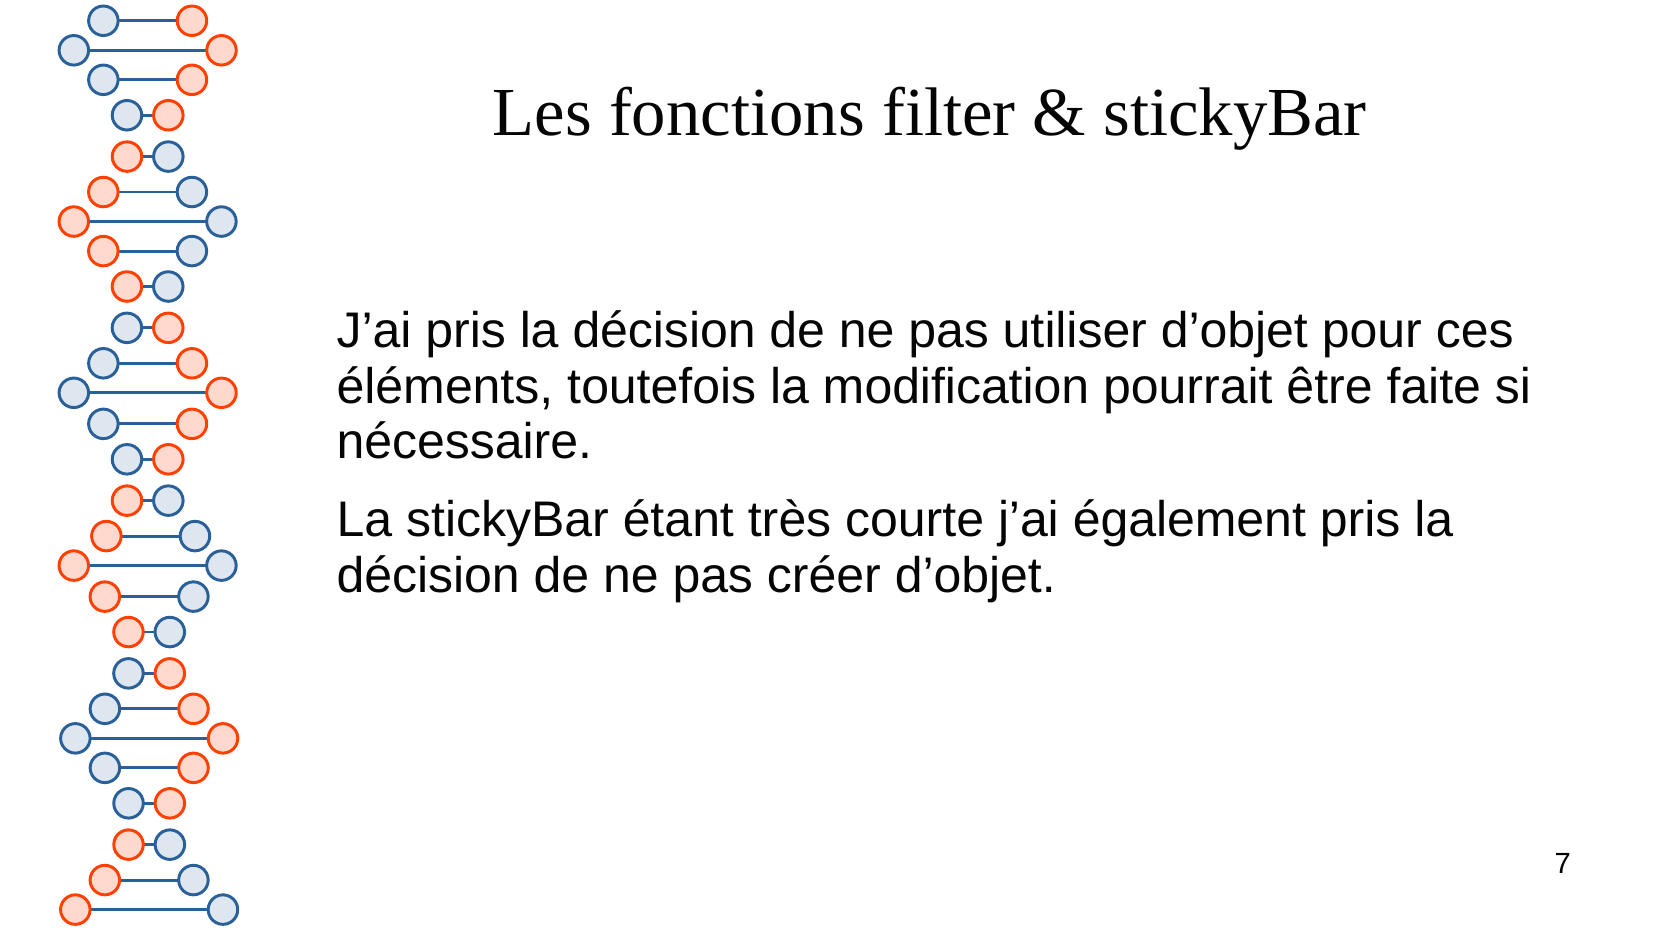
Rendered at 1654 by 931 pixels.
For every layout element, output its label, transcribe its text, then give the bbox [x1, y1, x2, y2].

title Les fonctions filter & stickyBar [265, 35, 1595, 189]
list J’ai pris la décision de ne pas utiliser d’objet pour ces éléments, toutefois la modification pourrait être faite si nécessaire. La stickyBar étant très courte j’ai également pris la décision de ne pas créer d’objet. [265, 224, 1595, 764]
